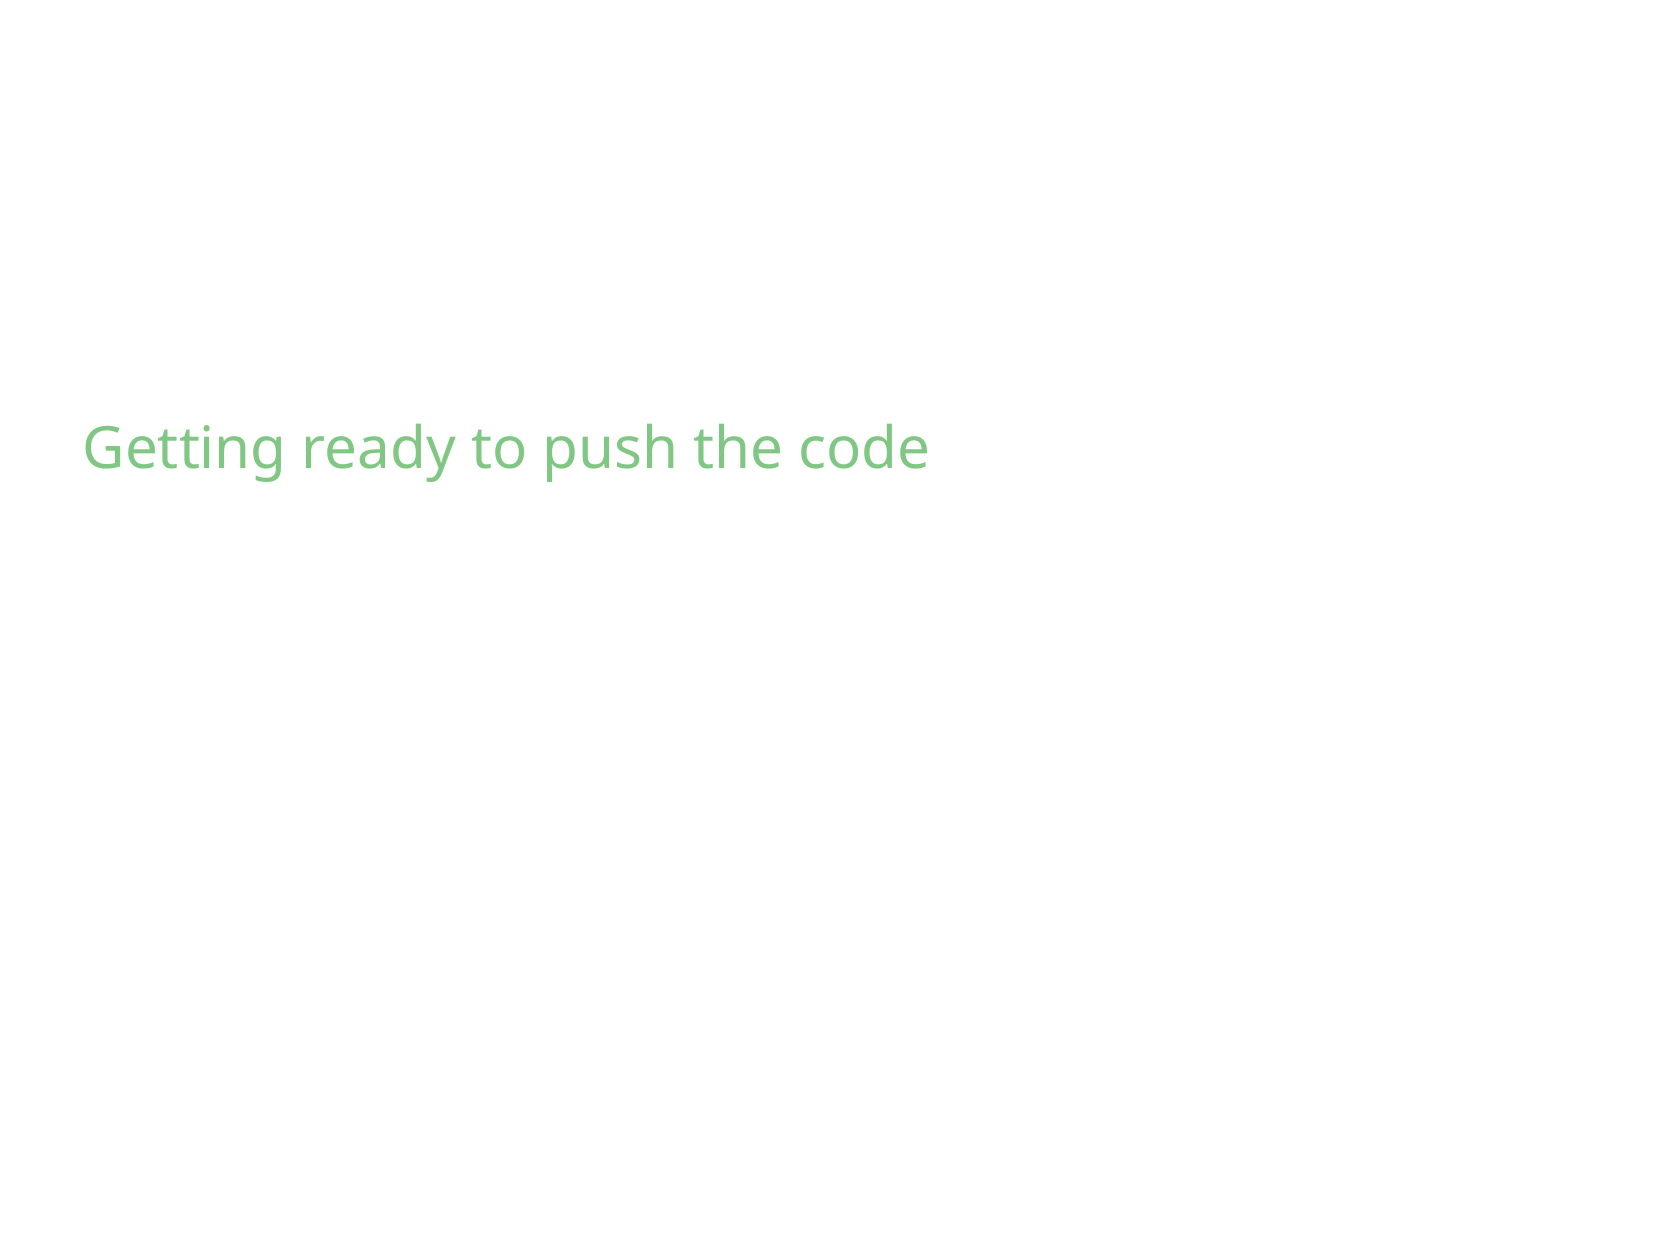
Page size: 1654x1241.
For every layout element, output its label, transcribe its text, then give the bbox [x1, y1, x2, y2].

title Getting ready to push the code [82, 342, 1571, 550]
